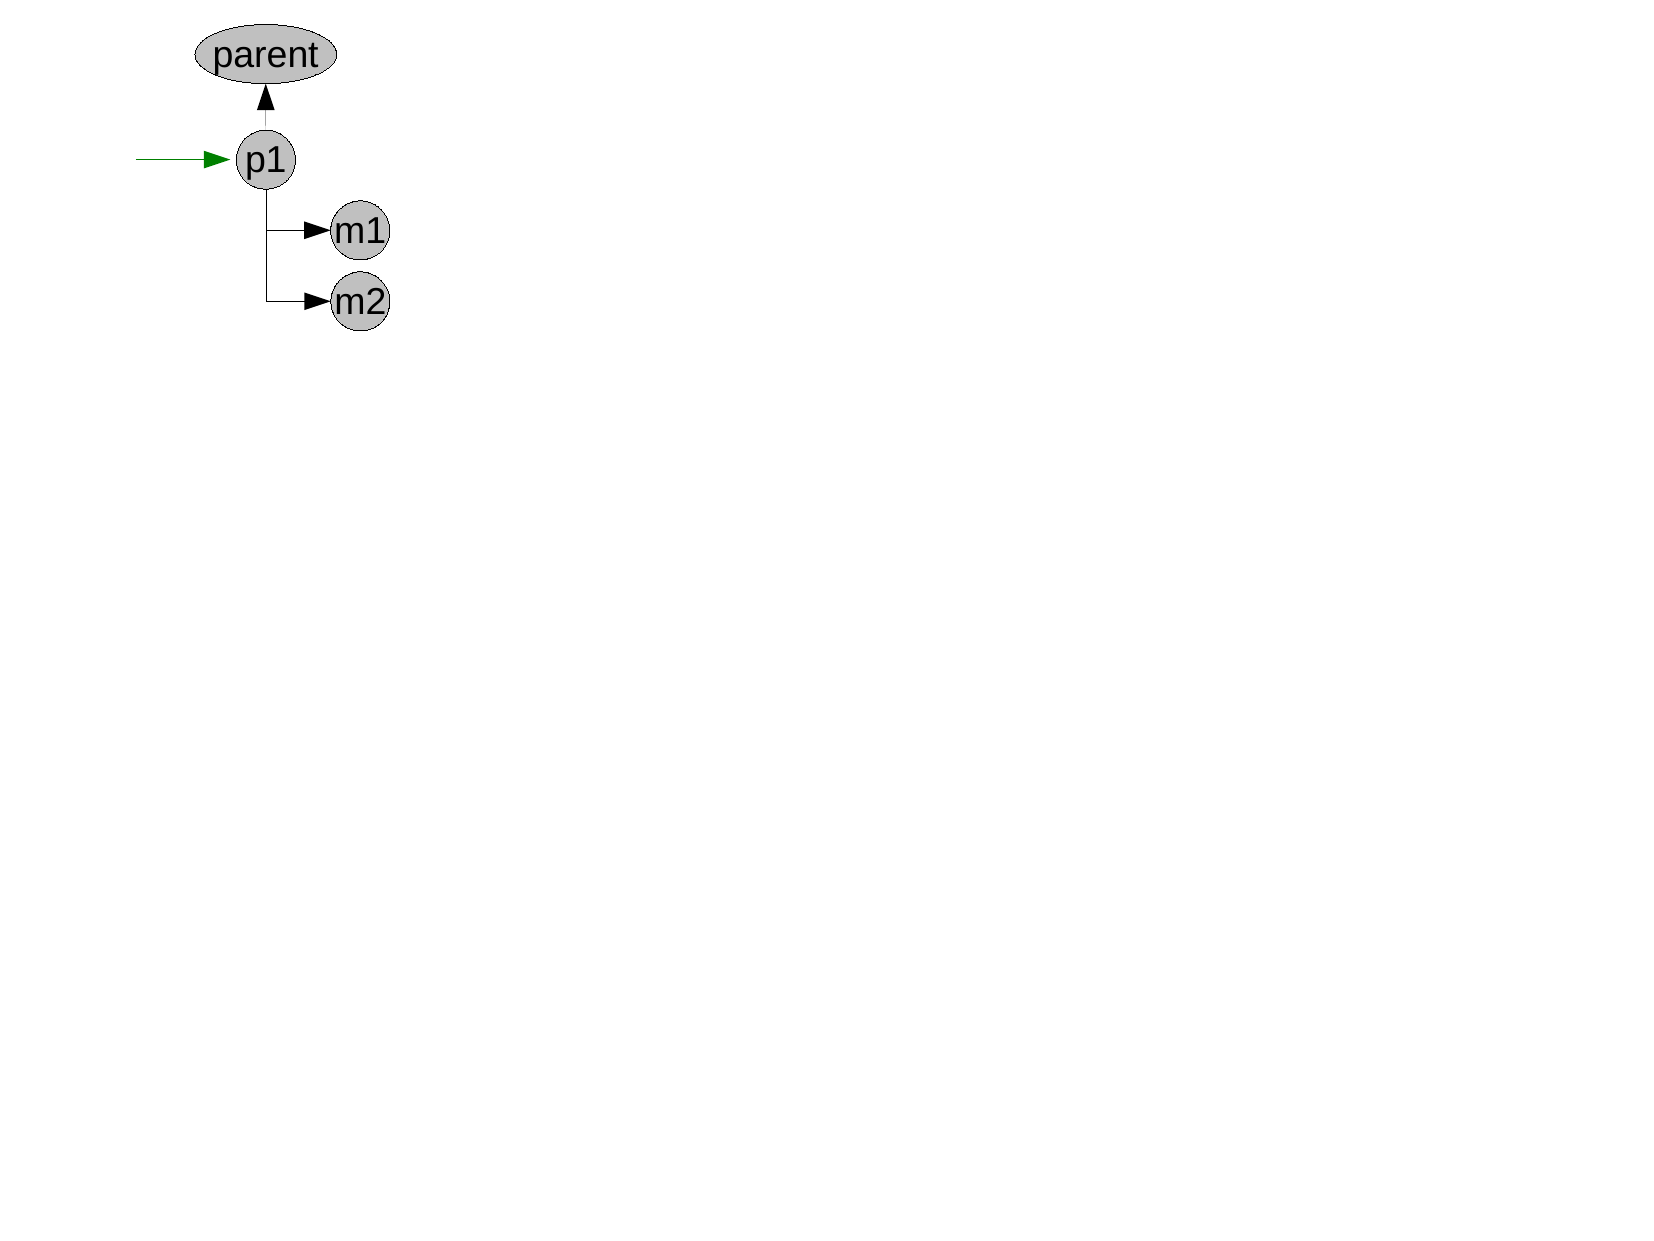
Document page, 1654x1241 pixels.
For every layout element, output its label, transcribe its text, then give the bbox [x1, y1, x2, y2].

text_box p1 [236, 130, 296, 190]
text_box m1 [330, 200, 390, 260]
text_box parent [194, 24, 337, 84]
text_box m2 [330, 271, 390, 331]
